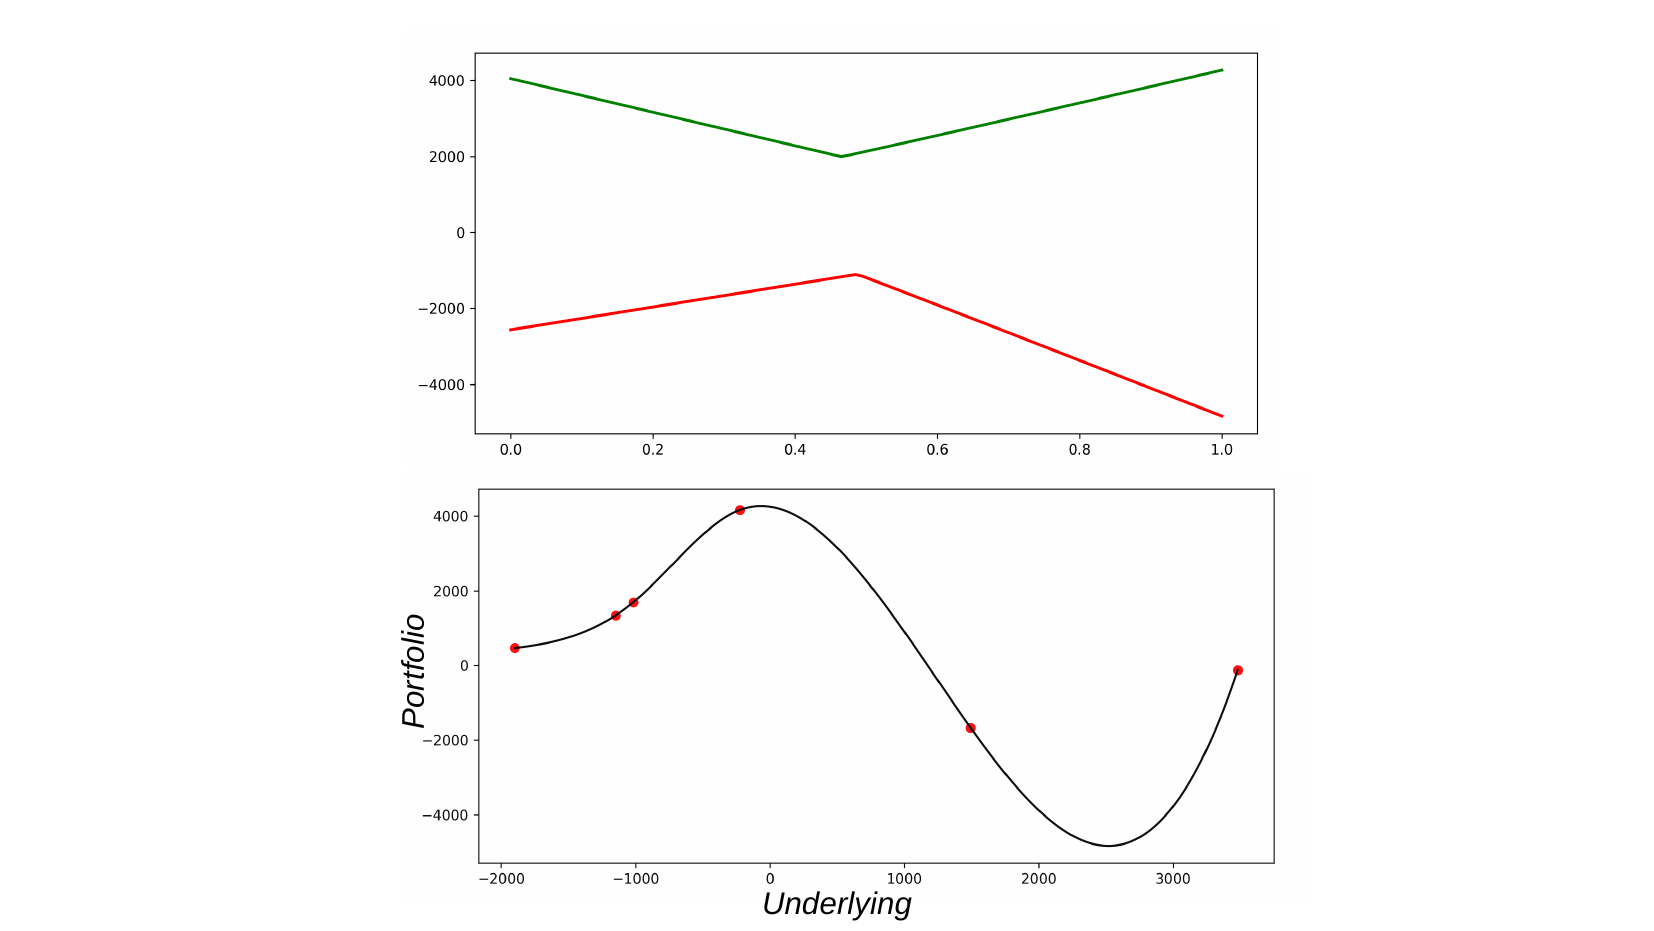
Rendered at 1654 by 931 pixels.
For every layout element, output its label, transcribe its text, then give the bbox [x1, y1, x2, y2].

picture [405, 29, 1278, 466]
text_box Portfolio [388, 474, 438, 745]
text_box Underlying [747, 879, 1018, 929]
picture [405, 471, 1306, 902]
